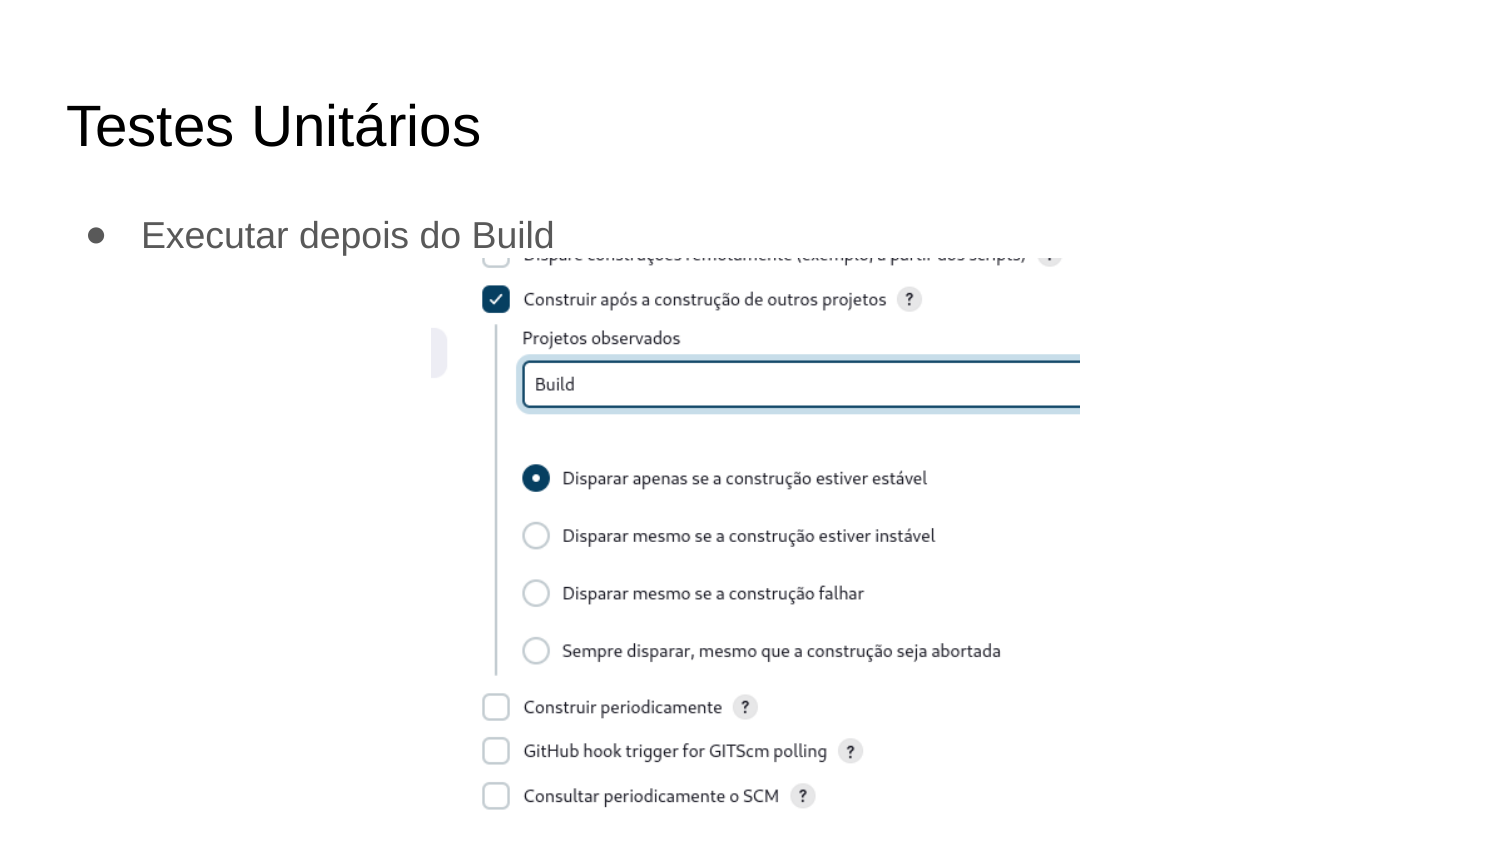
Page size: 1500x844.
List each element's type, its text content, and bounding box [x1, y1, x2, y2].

title Testes Unitários [51, 72, 1449, 167]
picture [431, 258, 1080, 844]
list Executar depois do Build [51, 189, 1489, 750]
